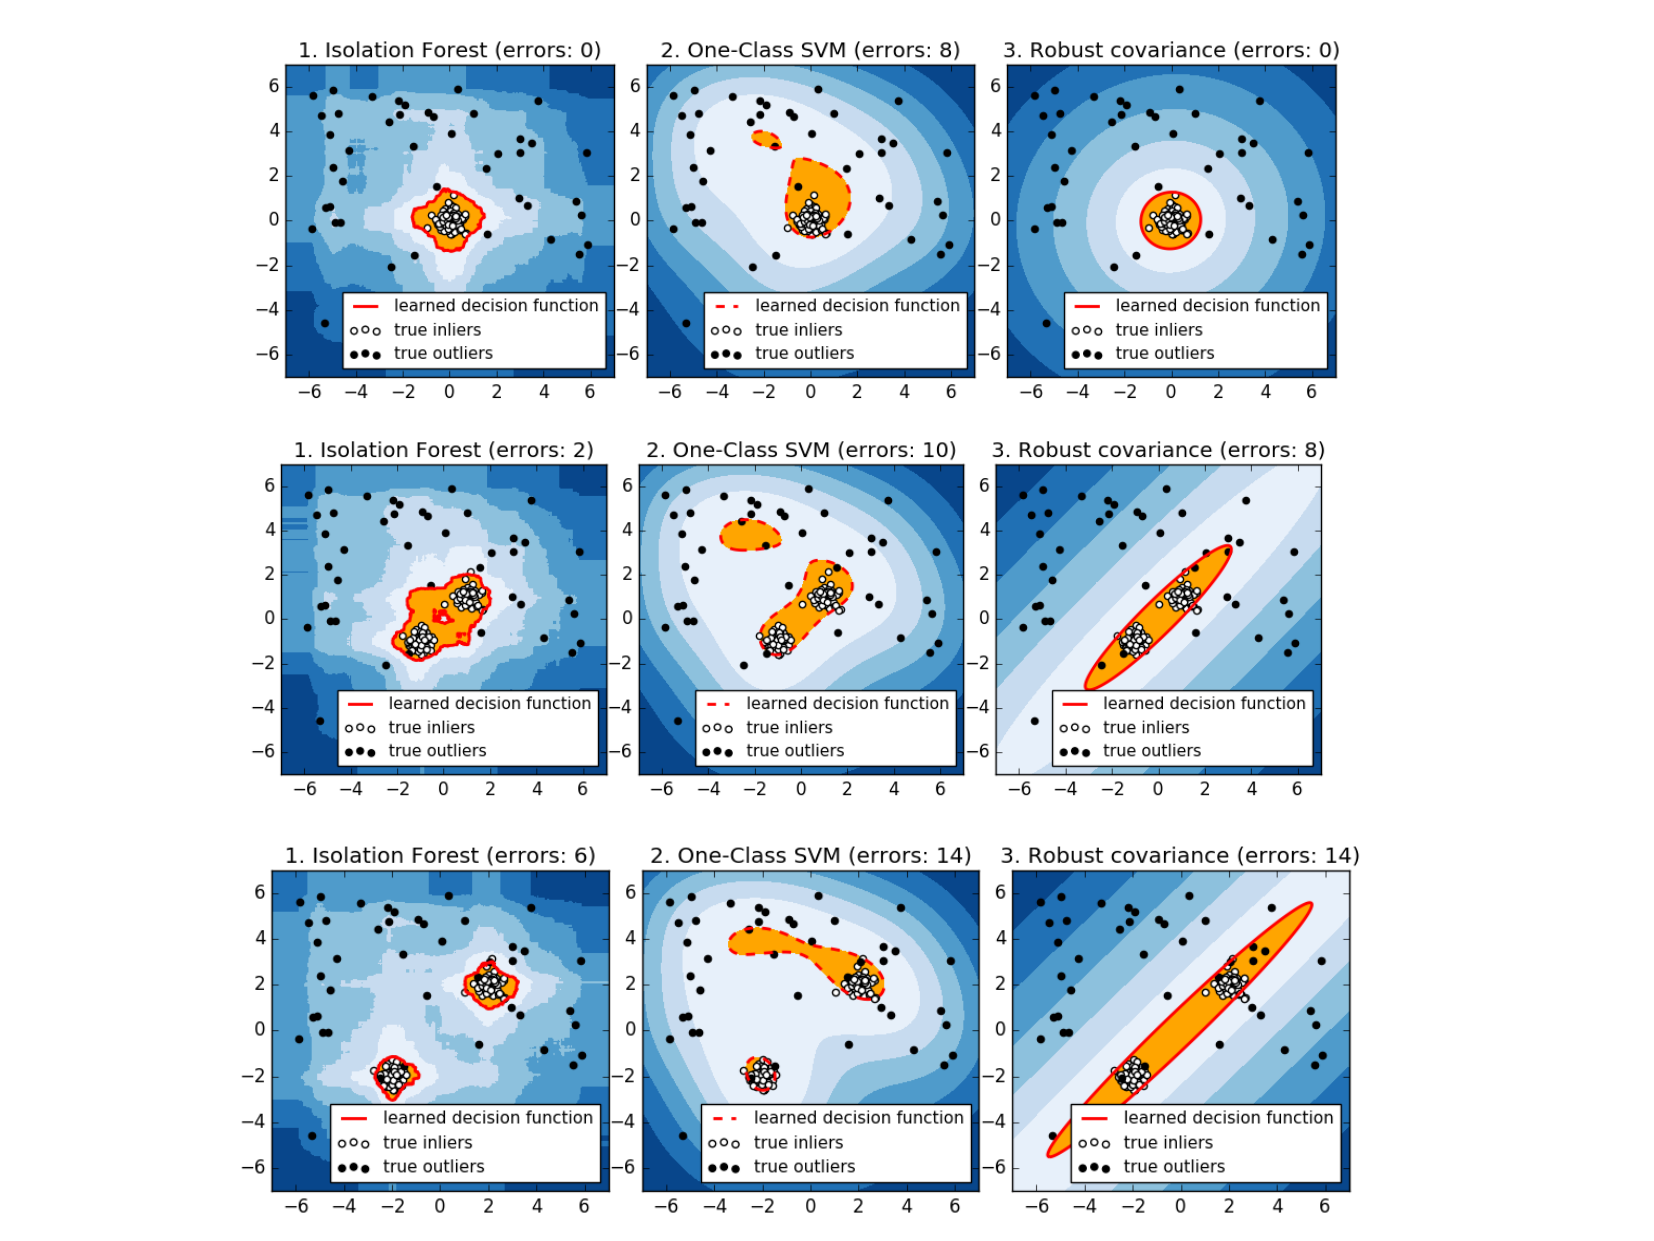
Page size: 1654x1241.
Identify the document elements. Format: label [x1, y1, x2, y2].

picture [236, 434, 1366, 812]
picture [225, 839, 1396, 1231]
picture [240, 34, 1381, 415]
